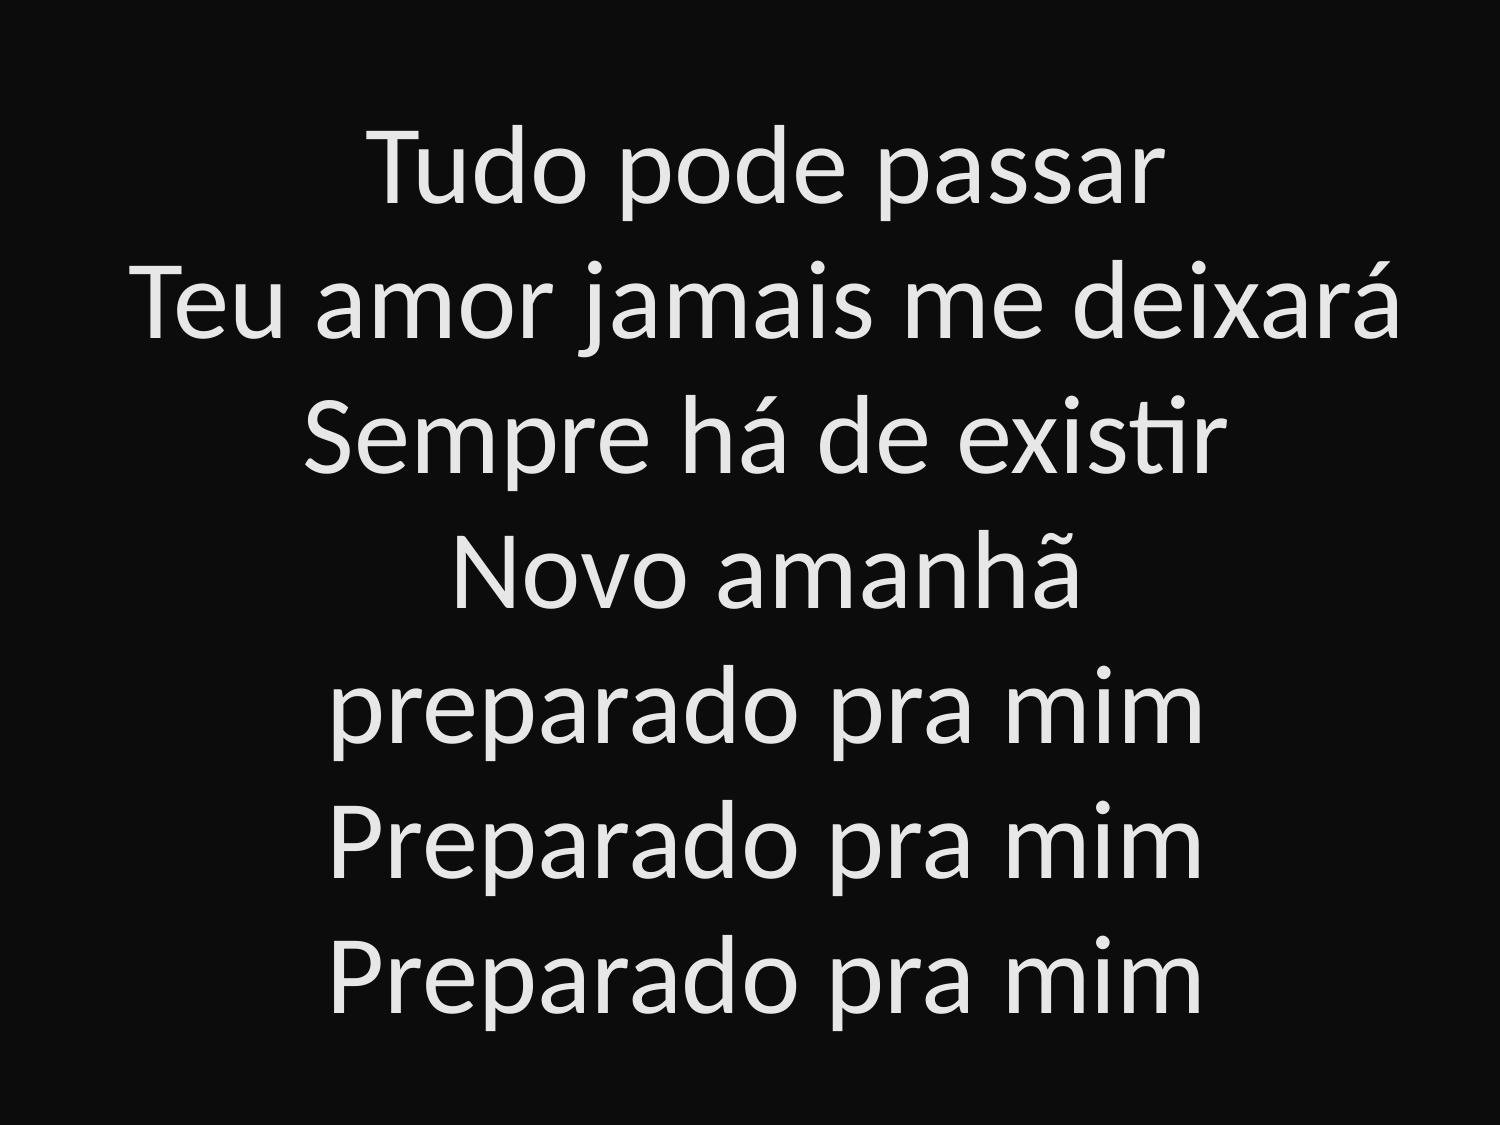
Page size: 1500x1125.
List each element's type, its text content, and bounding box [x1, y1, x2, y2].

title Tudo pode passar Teu amor jamais me deixará Sempre há de existir Novo amanhã preparado pra mim Preparado pra mim Preparado pra mim [75, 45, 1459, 1083]
